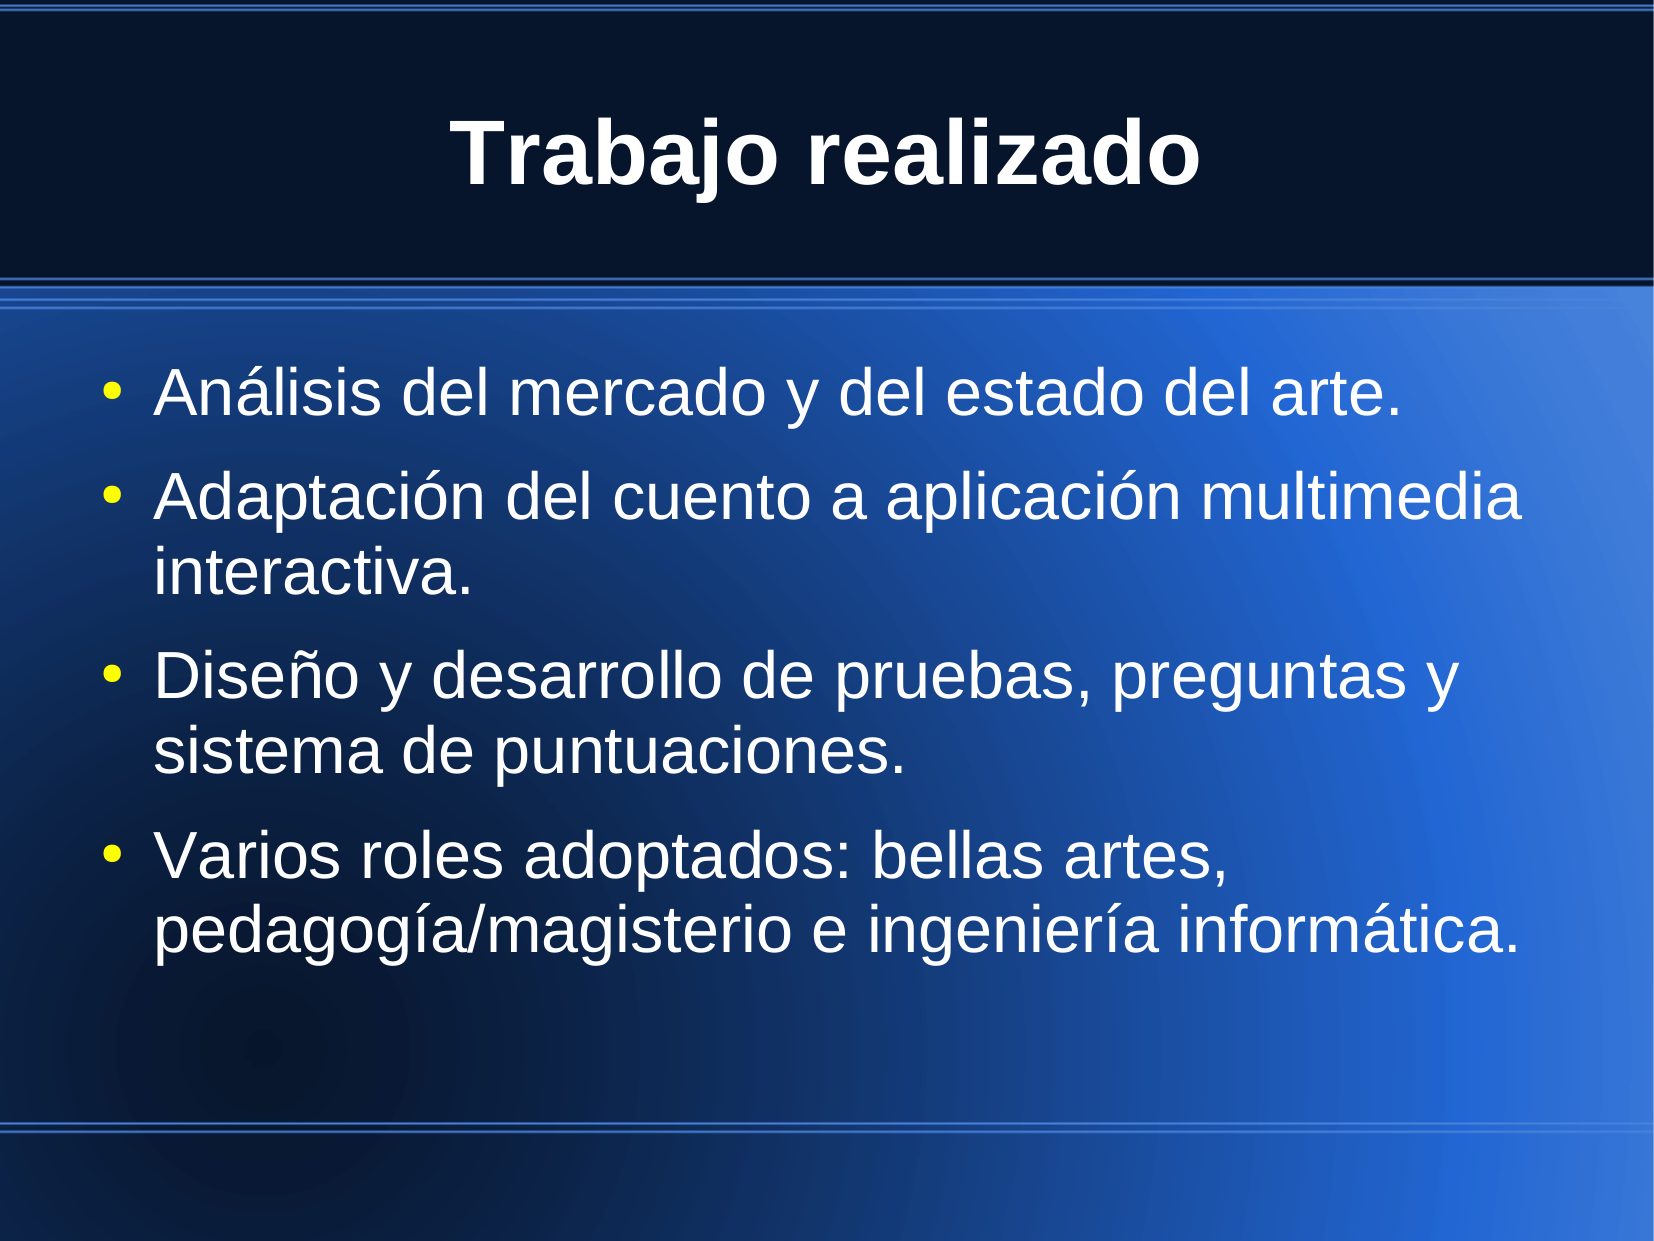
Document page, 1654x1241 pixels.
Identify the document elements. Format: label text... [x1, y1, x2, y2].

list Análisis del mercado y del estado del arte. Adaptación del cuento a aplicación multimedia interactiva. Diseño y desarrollo de pruebas, preguntas y sistema de puntuaciones. Varios roles adoptados: bellas artes, pedagogía/magisterio e ingeniería informática. [82, 355, 1571, 1058]
title Trabajo realizado [82, 49, 1571, 257]
picture [0, 0, 1654, 1241]
